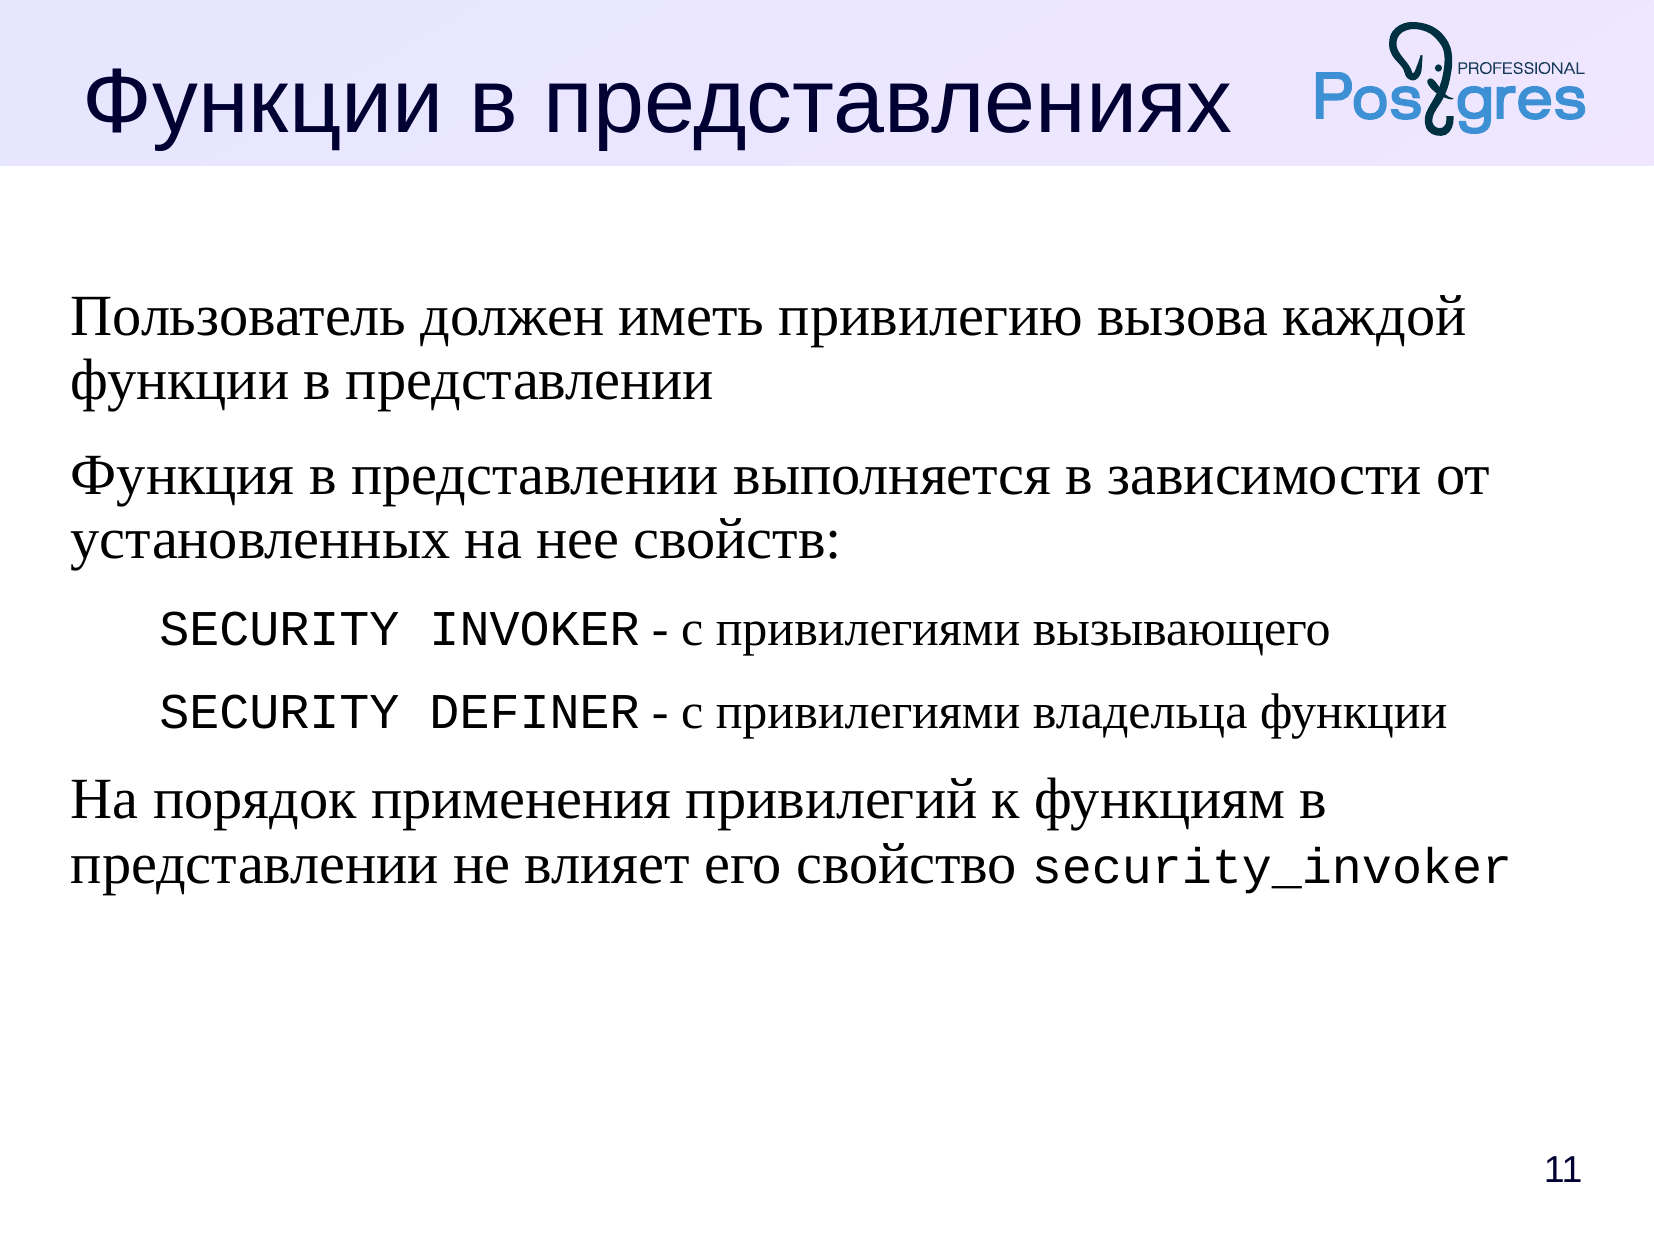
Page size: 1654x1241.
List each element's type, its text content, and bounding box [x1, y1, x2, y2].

title Функции в представлениях [82, 49, 1252, 153]
list Пользователь должен иметь привилегию вызова каждой функции в представлении Функция в представлении выполняется в зависимости от установленных на нее свойств: SECURITY INVOKER - с привилегиями вызывающего SECURITY DEFINER - с привилегиями владельца функции На порядок применения привилегий к функциям в представлении не влияет его свойство security_invoker [70, 283, 1583, 1134]
